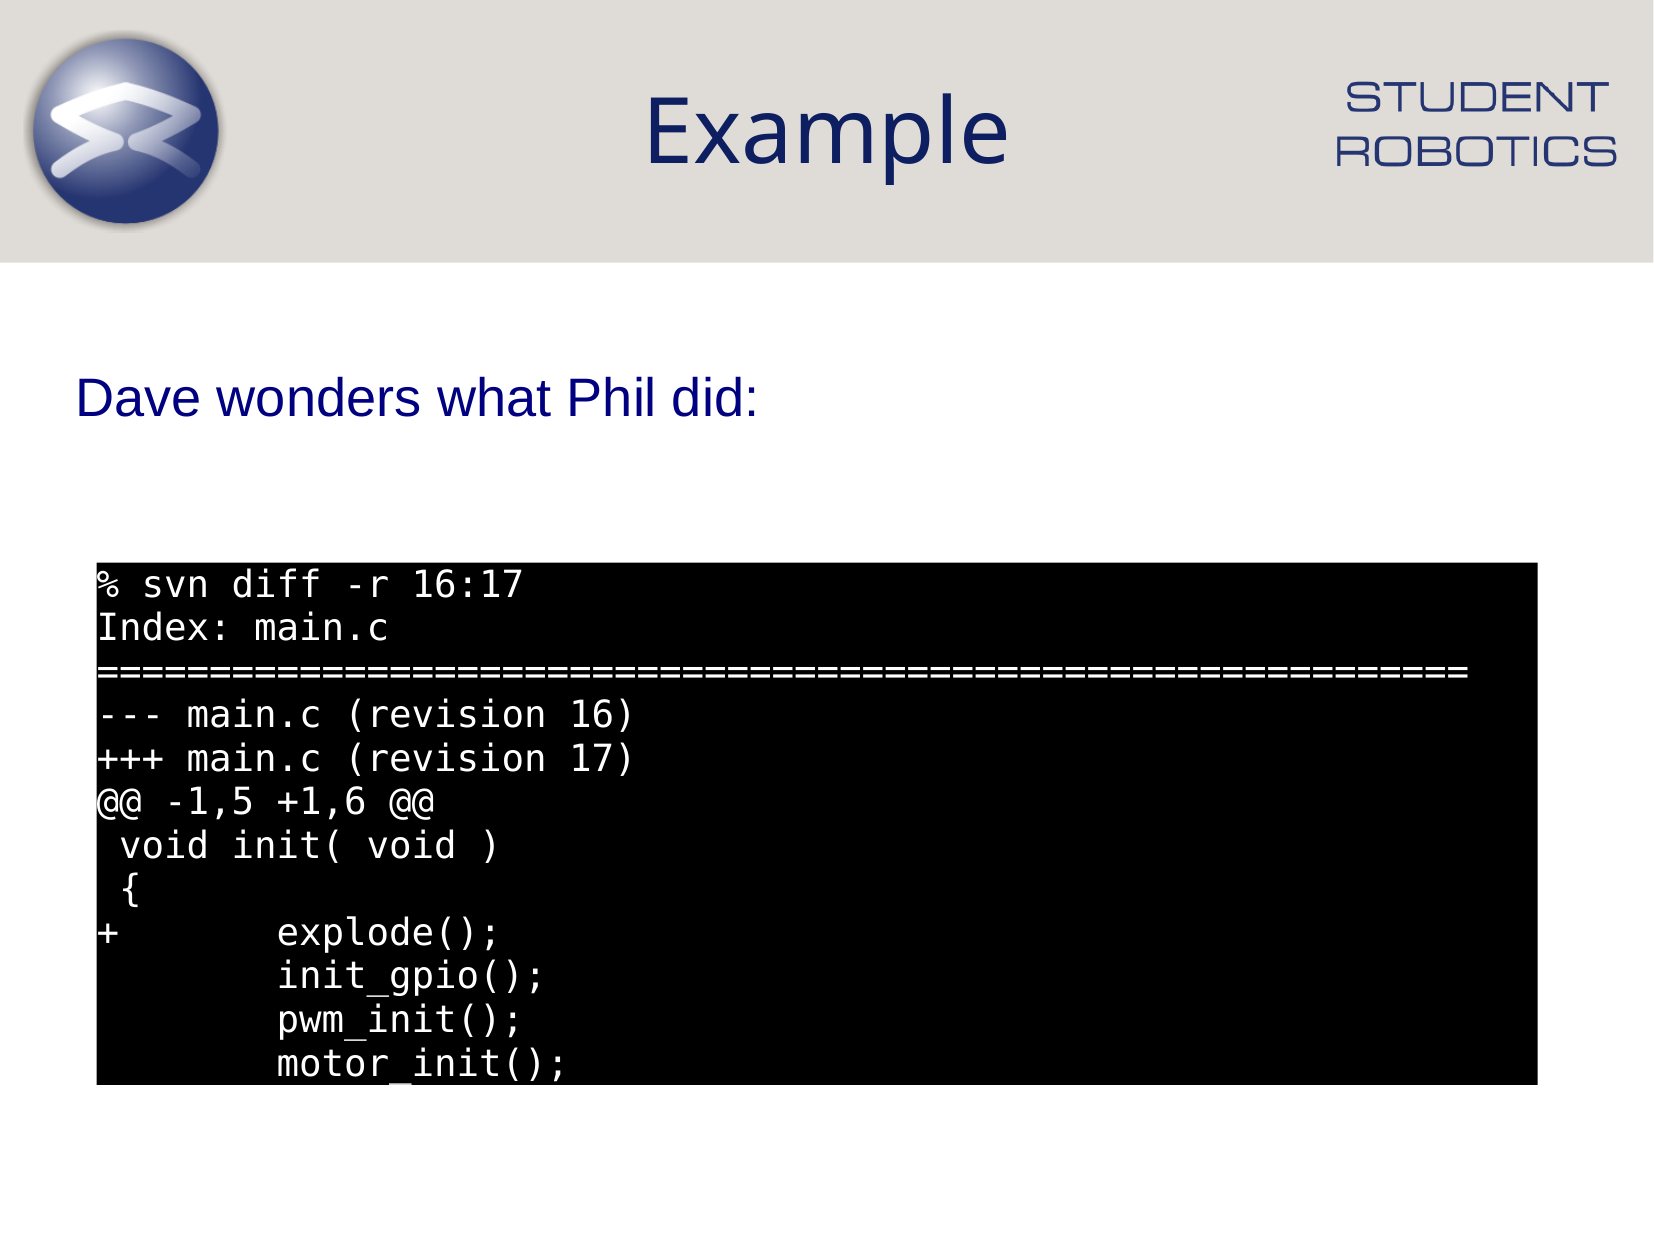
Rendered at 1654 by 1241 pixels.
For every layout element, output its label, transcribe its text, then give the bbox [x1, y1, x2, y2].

title Example [82, 7, 1571, 250]
text_box % svn diff -r 16:17 Index: main.c ============================================================= --- main.c (revision 16) +++ main.c (revision 17) @@ -1,5 +1,6 @@ void init( void ) { + explode(); init_gpio(); pwm_init(); motor_init(); [96, 562, 1538, 1085]
picture [1571, 68, 1633, 174]
picture [9, 19, 82, 245]
text_box Dave wonders what Phil did: [75, 367, 863, 436]
